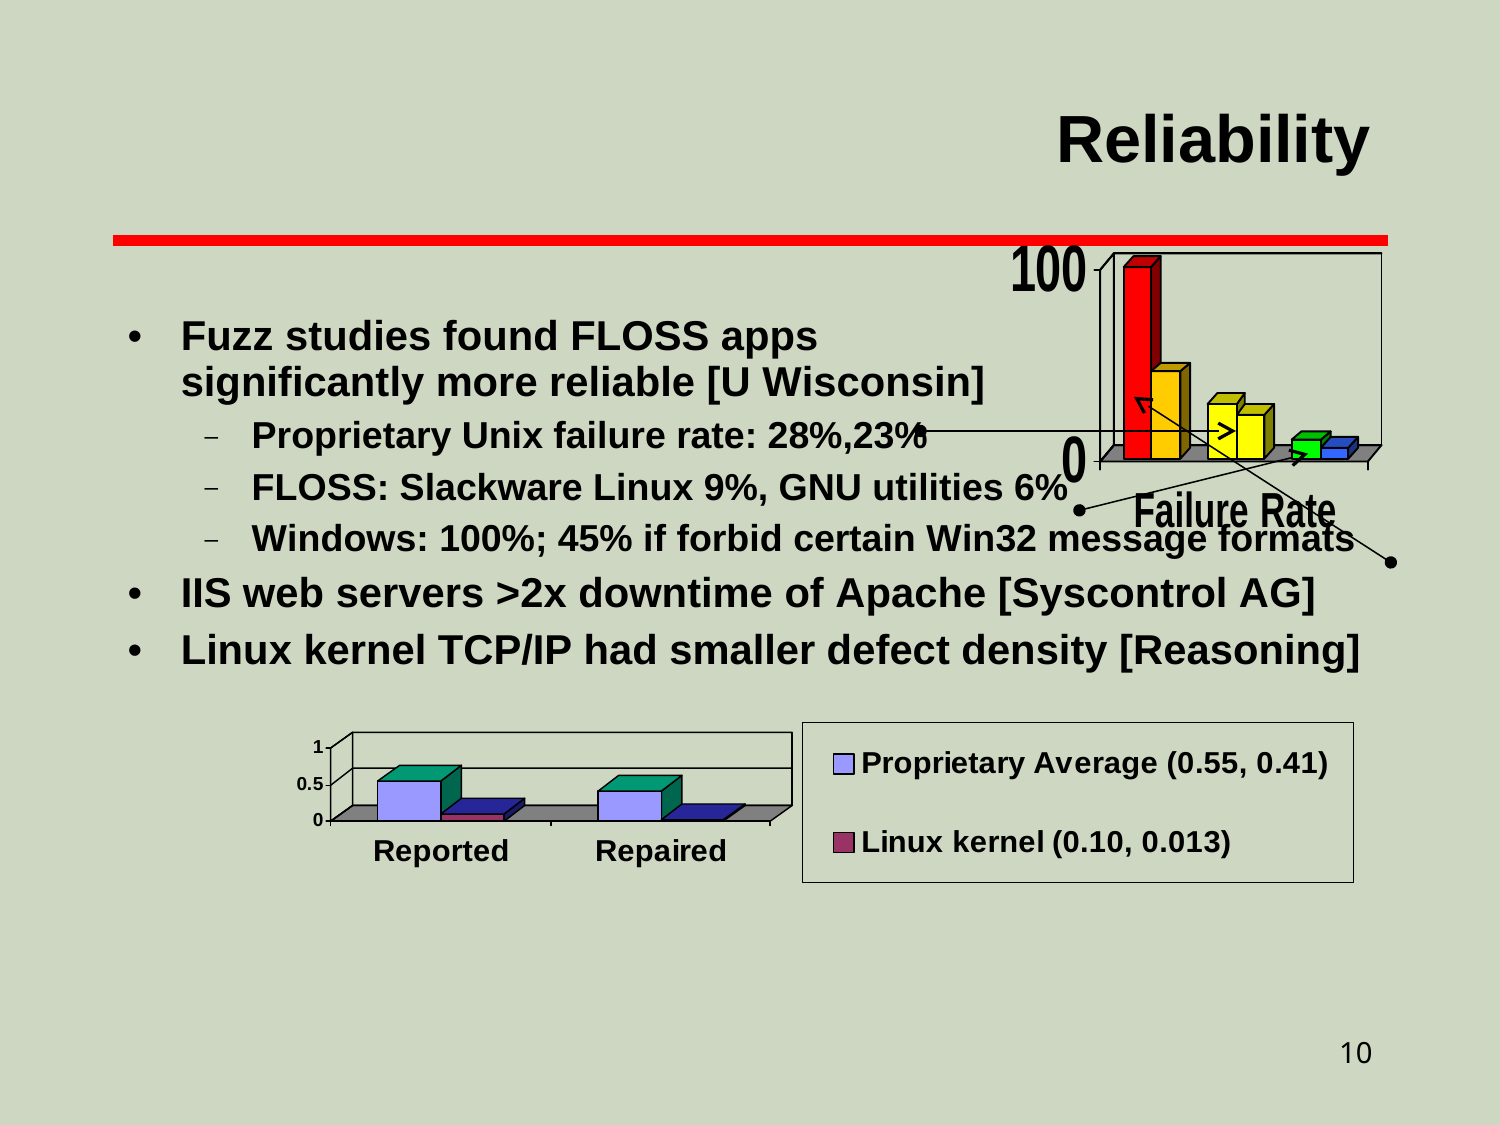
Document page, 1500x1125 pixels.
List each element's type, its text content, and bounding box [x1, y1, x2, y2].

list Fuzz studies found FLOSS apps significantly more reliable [U Wisconsin] Proprietary Unix failure rate: 28%,23% FLOSS: Slackware Linux 9%, GNU utilities 6% Windows: 100%; 45% if forbid certain Win32 message formats IIS web servers >2x downtime of Apache [Syscontrol AG] Linux kernel TCP/IP had smaller defect density [Reasoning] [110, 312, 1391, 1038]
title Reliability [90, 64, 1372, 215]
chart [920, 168, 1466, 602]
chart [71, 709, 1388, 901]
